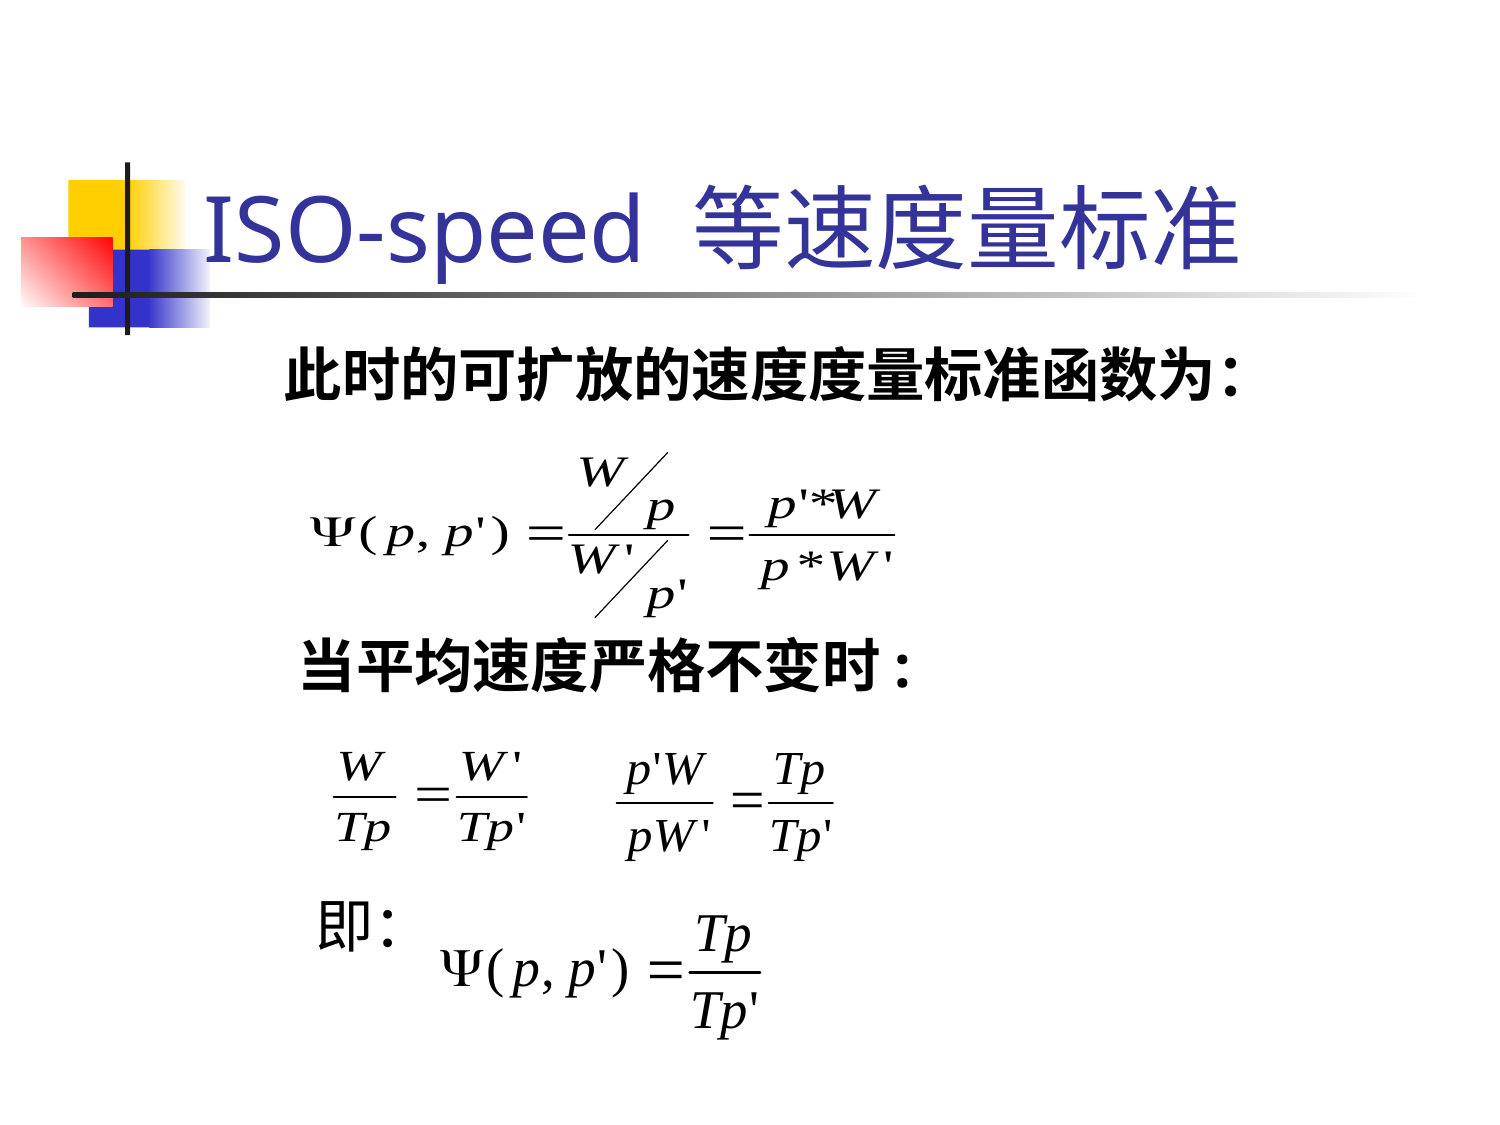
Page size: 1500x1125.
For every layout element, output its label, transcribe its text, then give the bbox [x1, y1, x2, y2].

list 此时的可扩放的速度度量标准函数为： [193, 331, 1469, 433]
chart [432, 899, 774, 1051]
text_box 即： [301, 881, 438, 967]
title ISO-speed 等速度量标准 [188, 101, 1468, 289]
chart [324, 739, 538, 858]
chart [608, 739, 845, 870]
chart [301, 444, 906, 621]
text_box 当平均速度严格不变时: [253, 621, 1247, 708]
